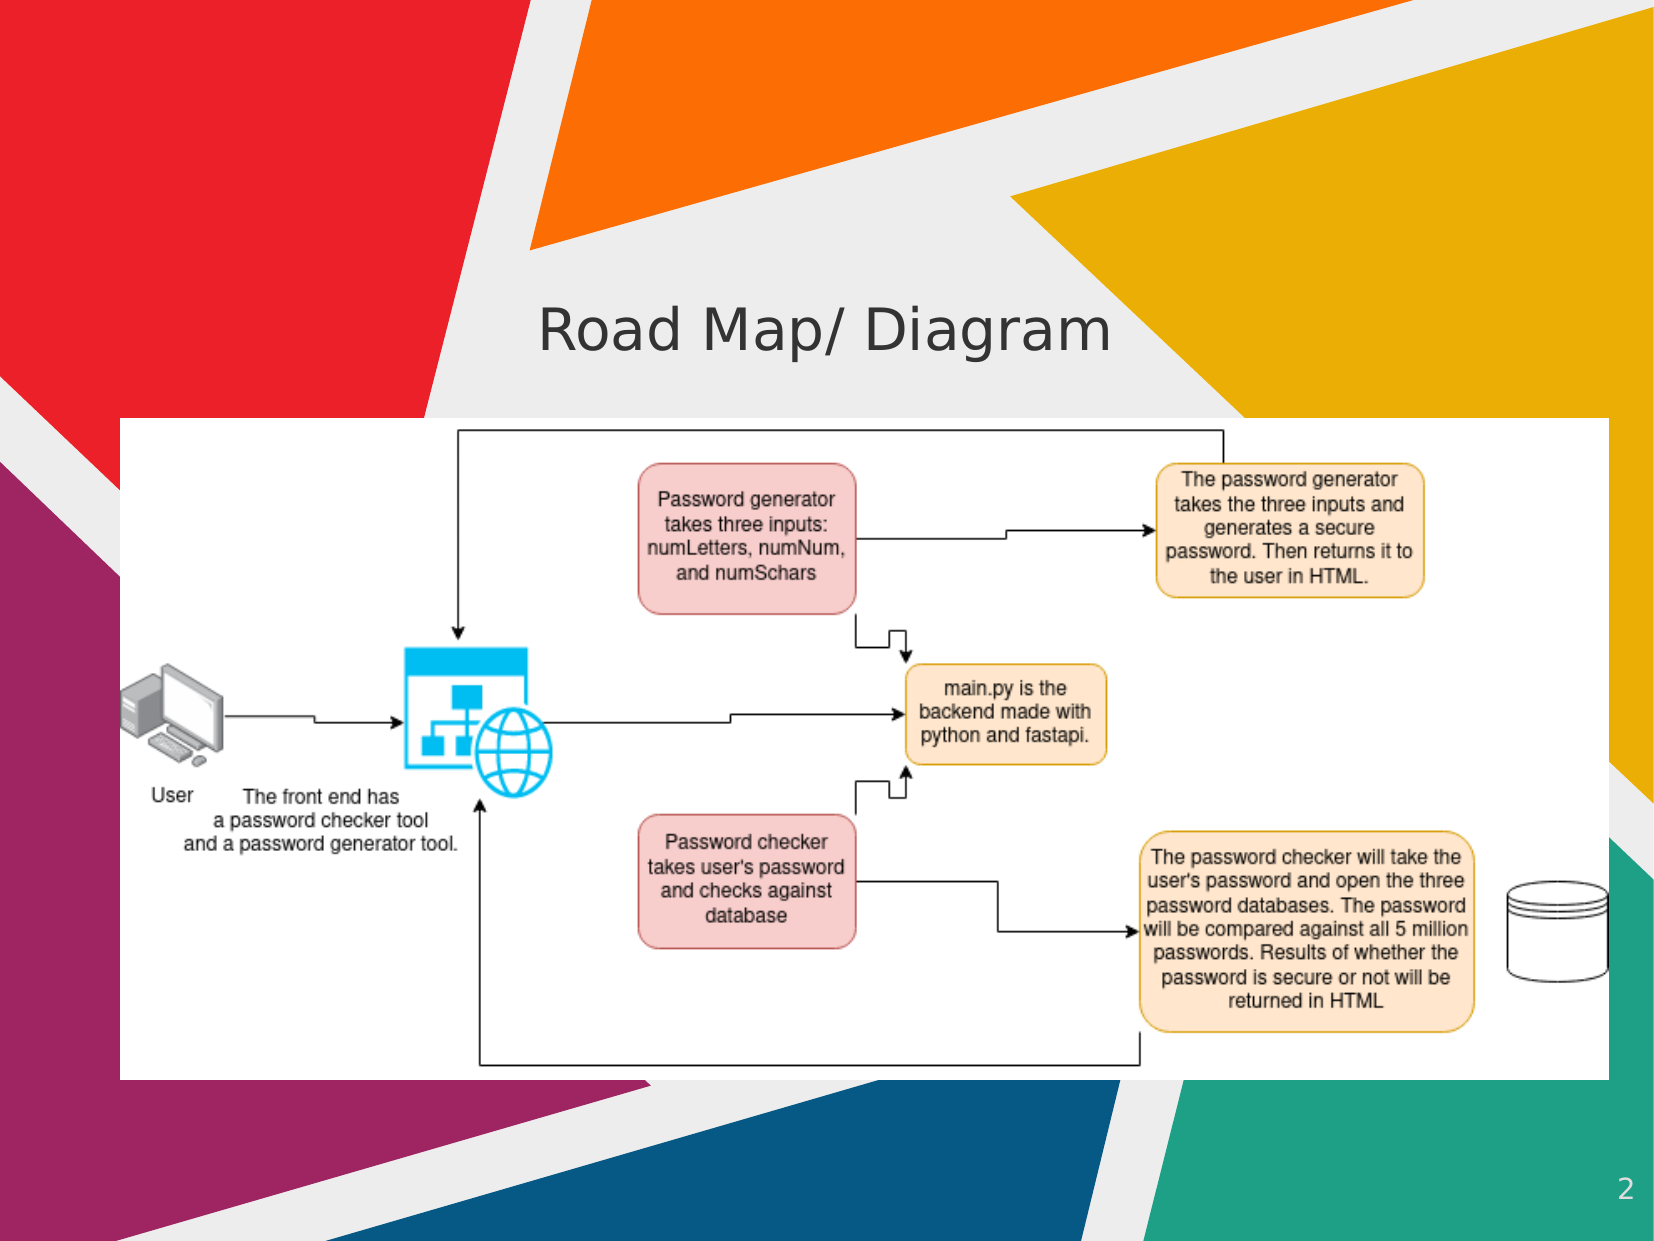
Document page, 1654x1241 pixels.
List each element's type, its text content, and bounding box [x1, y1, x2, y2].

title Road Map/ Diagram [467, 226, 1185, 418]
picture [120, 418, 1609, 1081]
